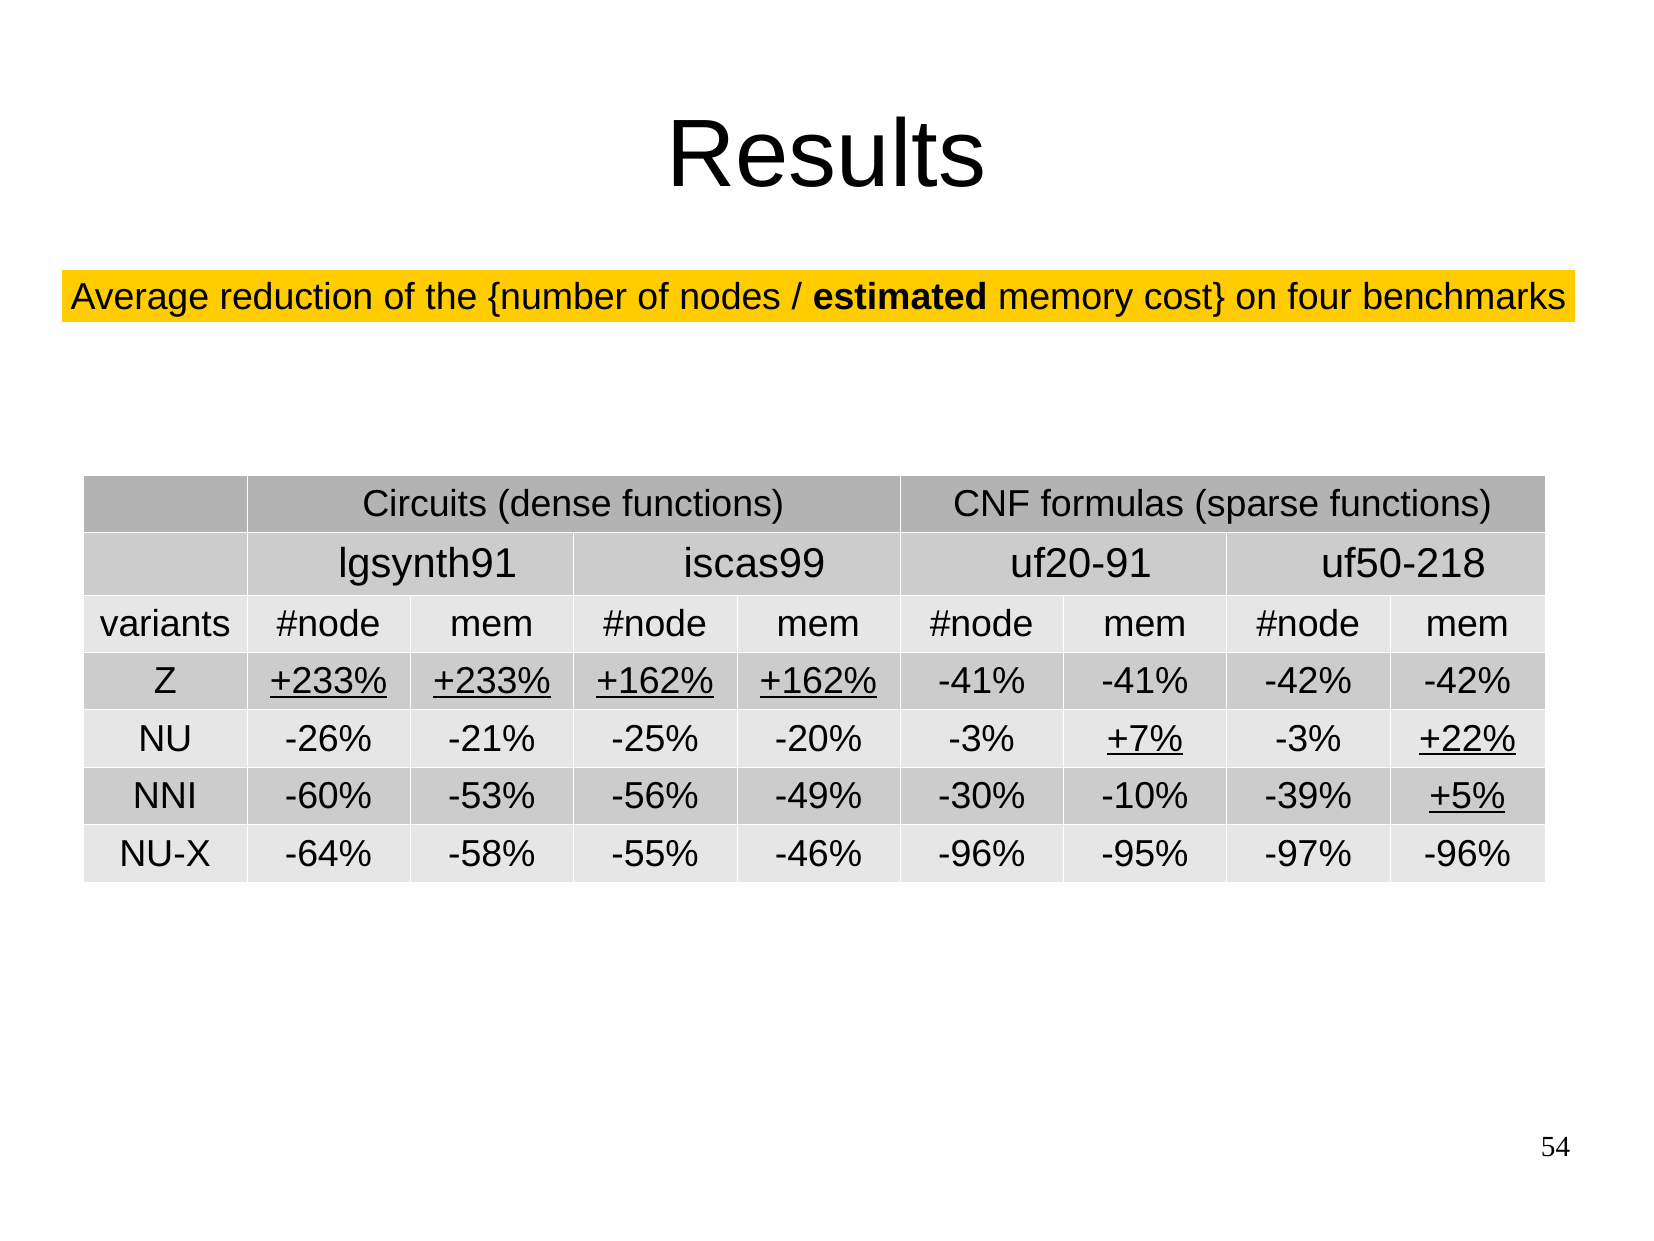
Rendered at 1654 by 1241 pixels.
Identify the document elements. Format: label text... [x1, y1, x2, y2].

table_cell -97% [1227, 825, 1390, 882]
table_cell -26% [248, 710, 410, 767]
table_header CNF formulas (sparse functions) [901, 476, 1545, 532]
table_cell -60% [248, 768, 410, 824]
table_cell -96% [1391, 825, 1545, 882]
table_cell mem [411, 596, 573, 652]
table_cell -53% [411, 768, 573, 824]
table_cell -58% [411, 825, 573, 882]
table_cell Z [84, 653, 247, 709]
table_cell -46% [738, 825, 900, 882]
table_cell -95% [1064, 825, 1226, 882]
table_cell [84, 533, 247, 595]
table_header [84, 476, 247, 532]
table_cell #node [574, 596, 737, 652]
table_cell -3% [1227, 710, 1390, 767]
table_cell +7% [1064, 710, 1226, 767]
table_cell +233% [411, 653, 573, 709]
table_cell -30% [901, 768, 1063, 824]
table_cell -56% [574, 768, 737, 824]
table_cell -3% [901, 710, 1063, 767]
table_cell +162% [574, 653, 737, 709]
table_cell -96% [901, 825, 1063, 882]
table_cell lgsynth91 [248, 533, 573, 595]
table_cell mem [738, 596, 900, 652]
table_cell -39% [1227, 768, 1390, 824]
table_cell NU-X [84, 825, 247, 882]
table_cell uf50-218 [1227, 533, 1545, 595]
table_cell -55% [574, 825, 737, 882]
table_cell NNI [84, 768, 247, 824]
table_cell #node [248, 596, 410, 652]
table_cell +5% [1391, 768, 1545, 824]
table_cell -41% [901, 653, 1063, 709]
table_cell +162% [738, 653, 900, 709]
table_header Circuits (dense functions) [248, 476, 900, 532]
table_cell #node [901, 596, 1063, 652]
title Results [82, 49, 1571, 257]
table_cell +233% [248, 653, 410, 709]
table_cell -25% [574, 710, 737, 767]
table_cell #node [1227, 596, 1390, 652]
table_cell NU [84, 710, 247, 767]
table_cell -10% [1064, 768, 1226, 824]
table_cell +22% [1391, 710, 1545, 767]
table_cell -64% [248, 825, 410, 882]
table_cell -42% [1391, 653, 1545, 709]
table_cell iscas99 [574, 533, 900, 595]
table_cell mem [1064, 596, 1226, 652]
table_cell -20% [738, 710, 900, 767]
table_cell -21% [411, 710, 573, 767]
text_box Average reduction of the {number of nodes / estimated memory cost} on four benchmarks [62, 270, 1575, 322]
table_cell -42% [1227, 653, 1390, 709]
table_cell variants [84, 596, 247, 652]
table_cell uf20-91 [901, 533, 1226, 595]
table_cell -49% [738, 768, 900, 824]
table_cell -41% [1064, 653, 1226, 709]
table_cell mem [1391, 596, 1545, 652]
